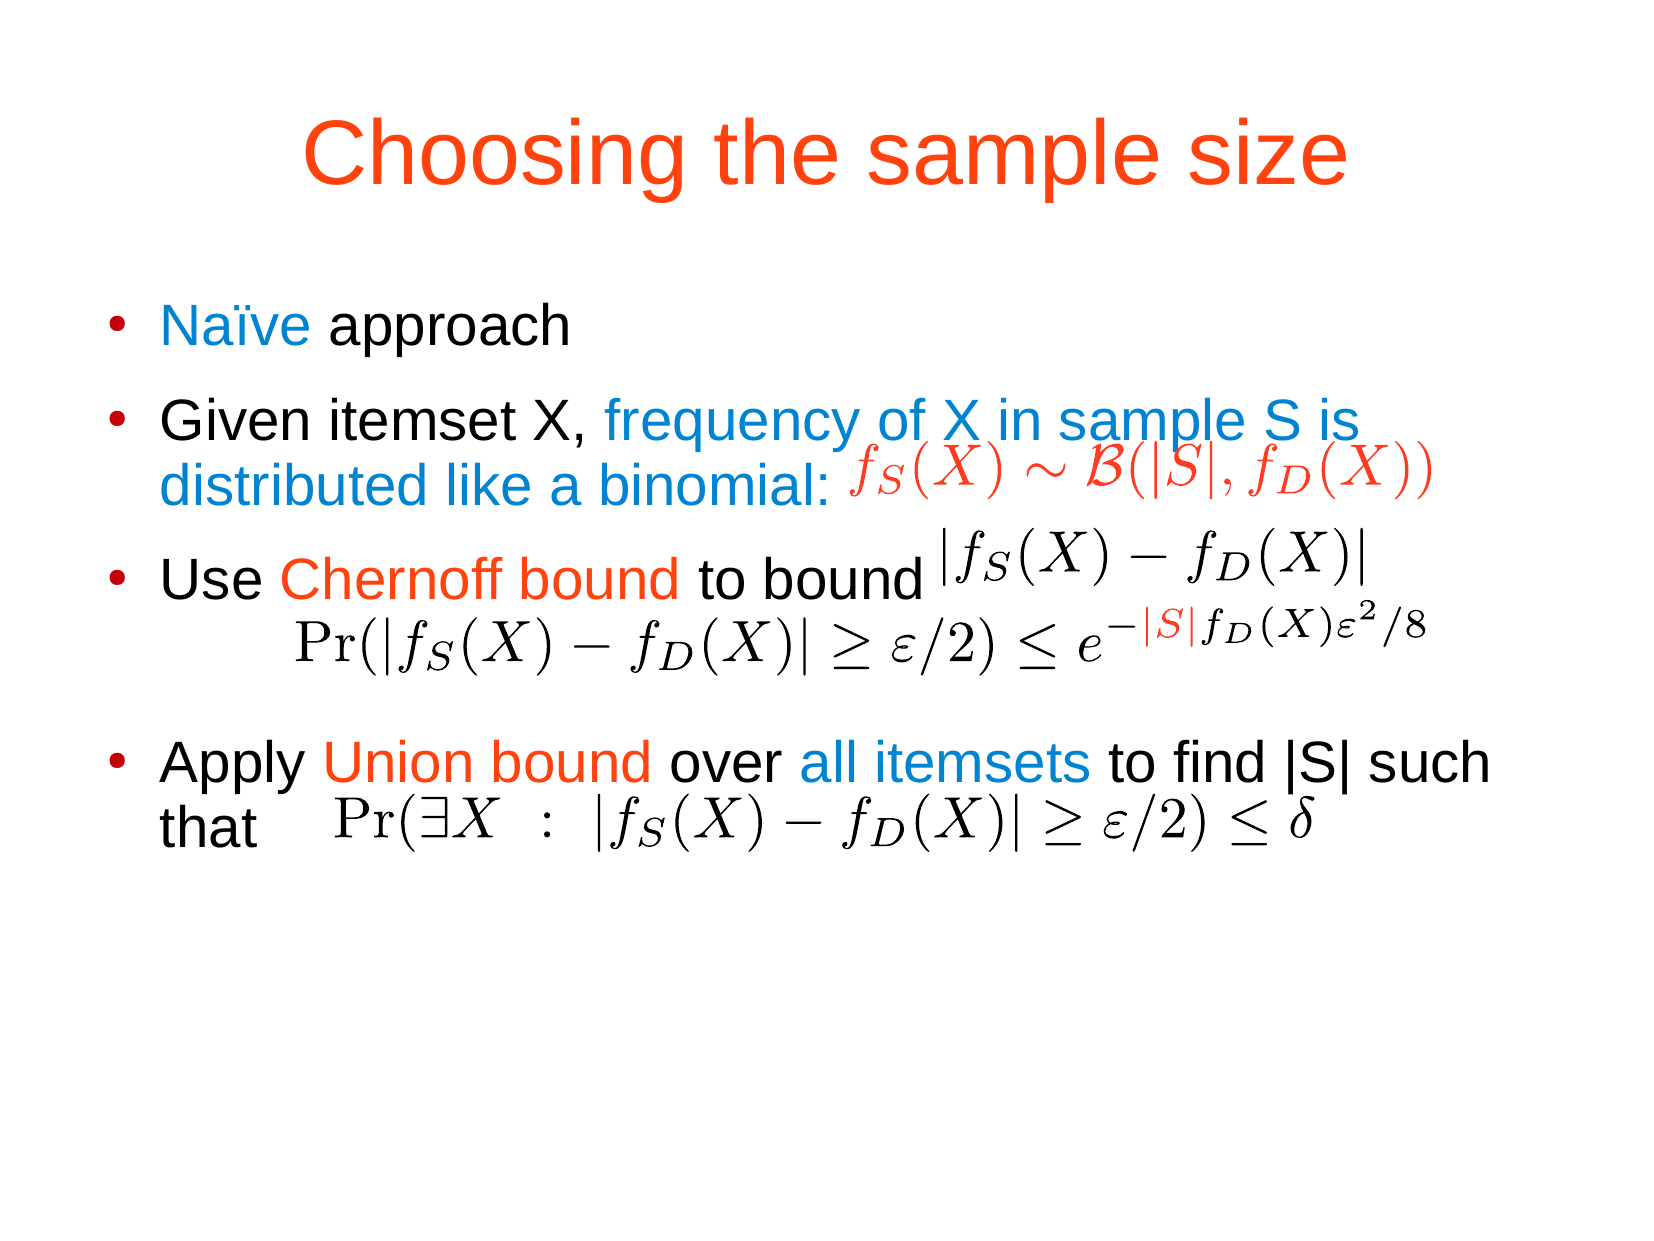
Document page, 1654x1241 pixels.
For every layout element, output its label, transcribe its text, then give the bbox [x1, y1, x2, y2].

picture [334, 793, 1315, 852]
picture [849, 440, 1432, 500]
list Naïve approach Given itemset X, frequency of X in sample S is distributed like a binomial: Use Chernoff bound to bound Apply Union bound over all itemsets to find |S| such that [89, 292, 1545, 1216]
title Choosing the sample size [82, 49, 1571, 257]
picture [295, 599, 1426, 676]
picture [943, 527, 1363, 587]
